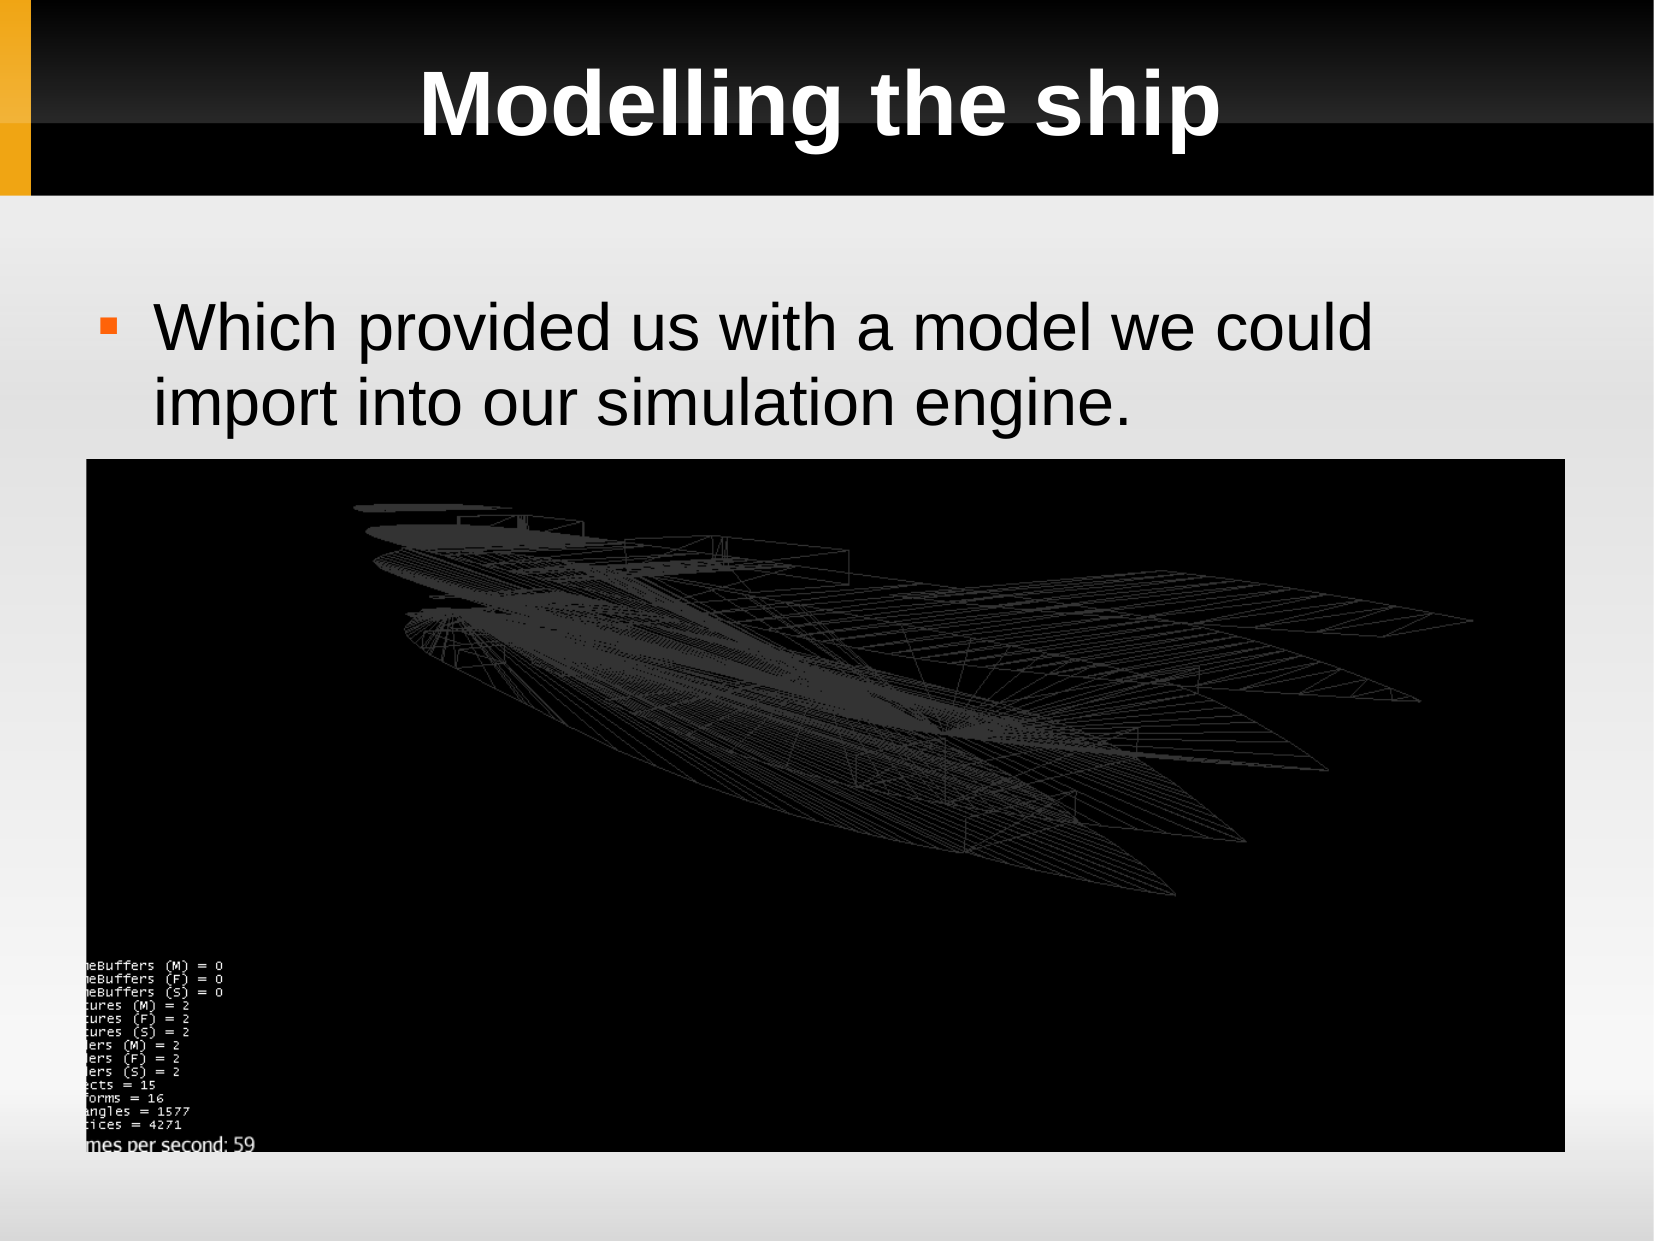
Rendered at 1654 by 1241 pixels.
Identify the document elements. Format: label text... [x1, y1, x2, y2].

list Which provided us with a model we could import into our simulation engine. [82, 290, 1571, 1109]
picture [0, 0, 1654, 1241]
title Modelling the ship [76, 0, 1565, 208]
